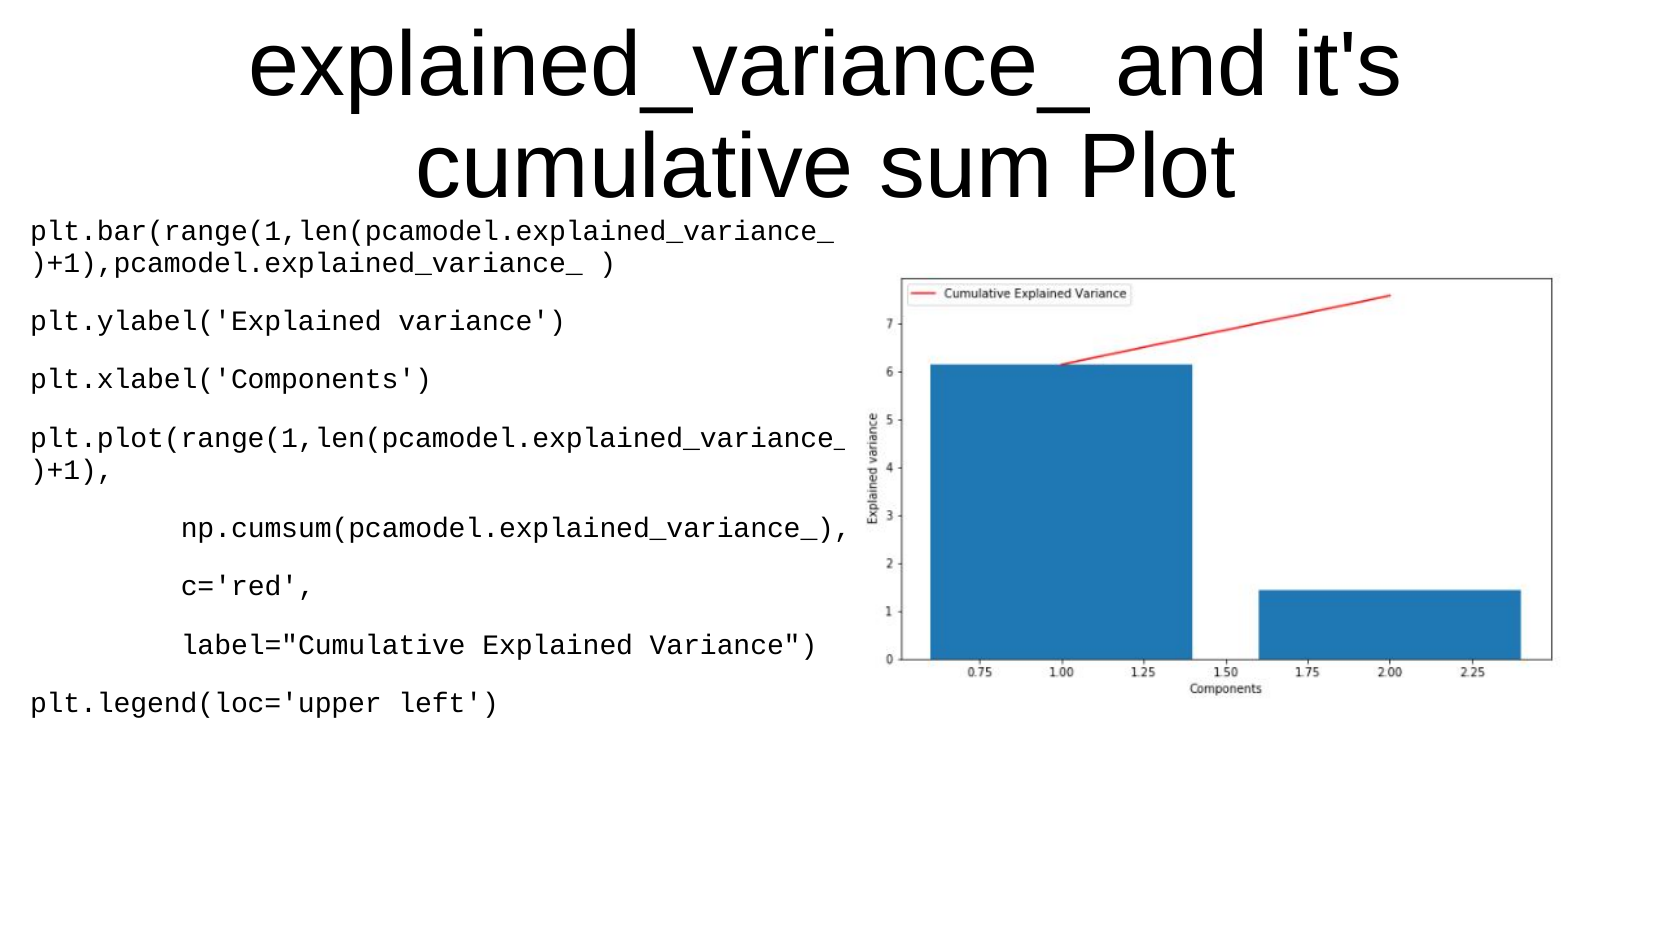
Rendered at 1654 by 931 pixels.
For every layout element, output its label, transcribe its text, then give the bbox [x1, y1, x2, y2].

picture [845, 273, 1572, 701]
list plt.bar(range(1,len(pcamodel.explained_variance_ )+1),pcamodel.explained_variance_ ) plt.ylabel('Explained variance') plt.xlabel('Components') plt.plot(range(1,len(pcamodel.explained_variance_ )+1), np.cumsum(pcamodel.explained_variance_), c='red', label="Cumulative Explained Variance") plt.legend(loc='upper left') [30, 217, 862, 757]
title explained_variance_ and it's cumulative sum Plot [82, 12, 1571, 218]
